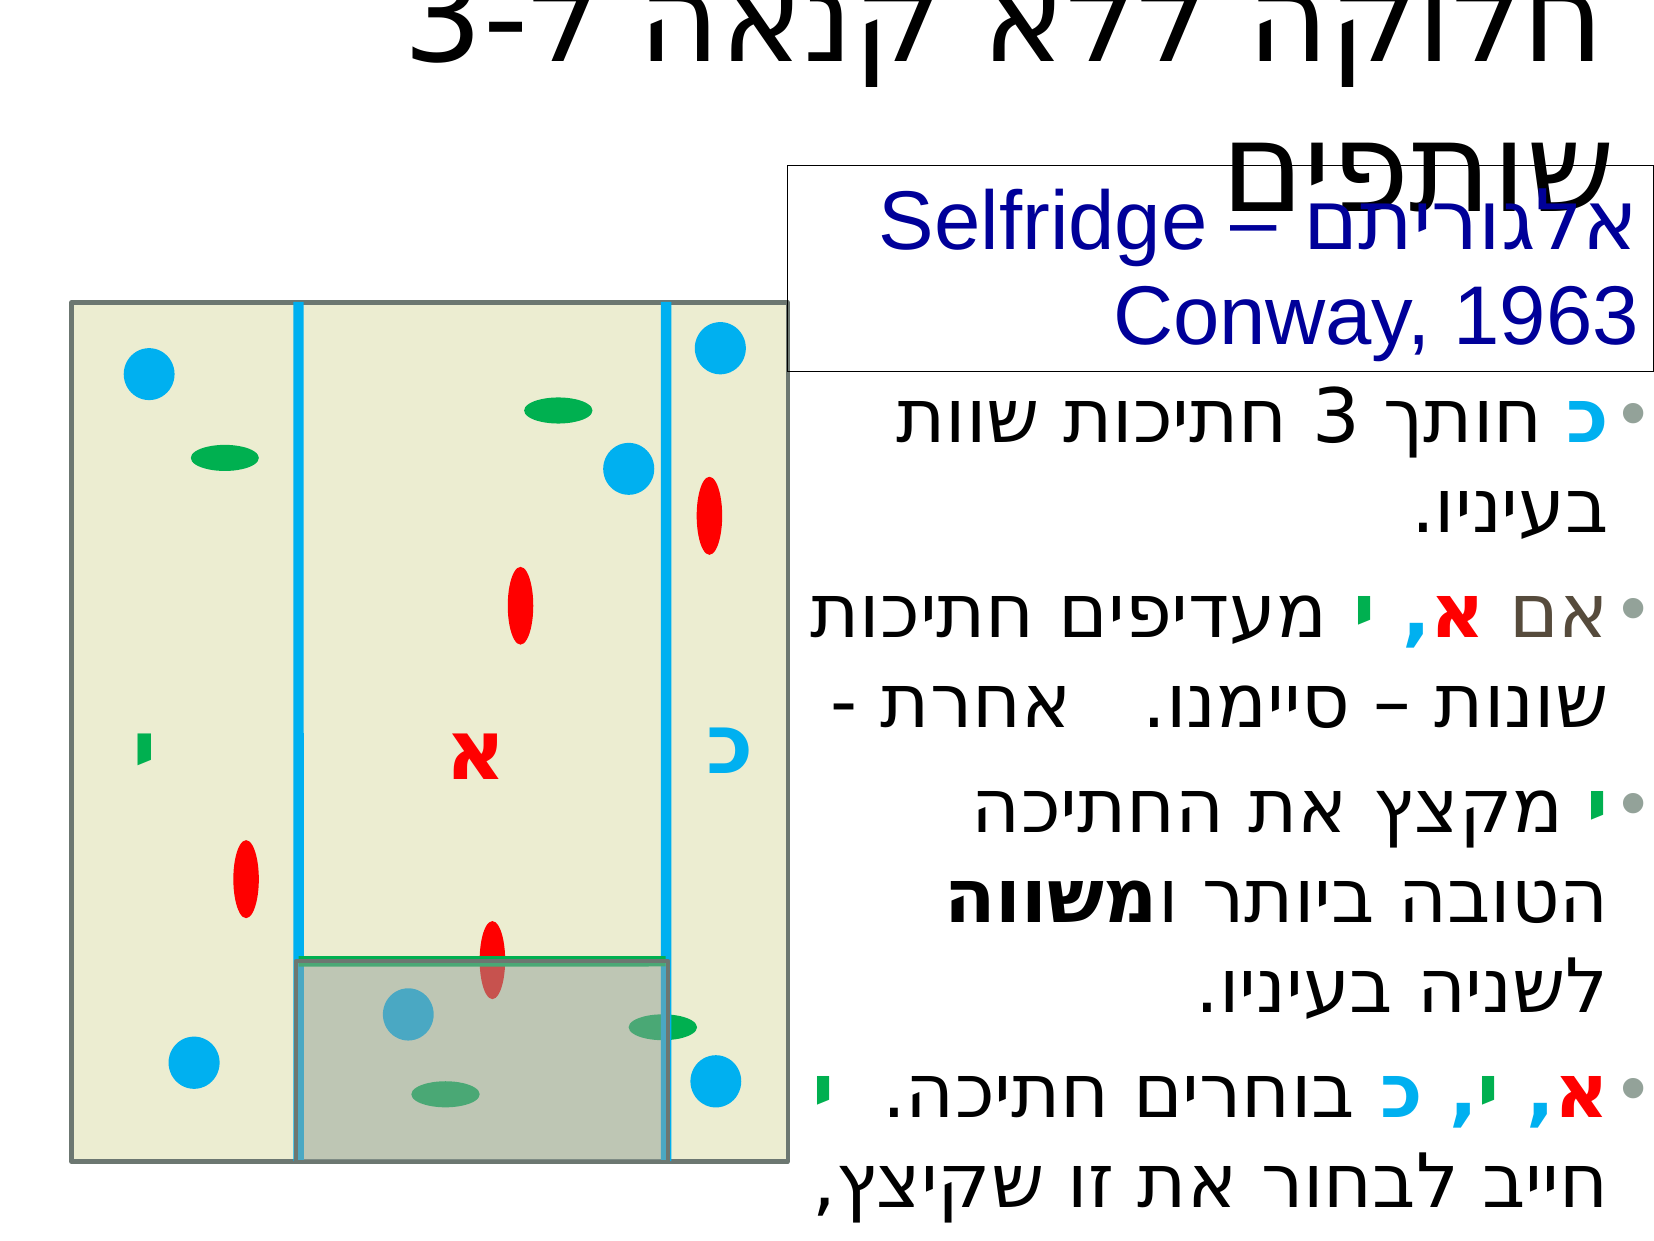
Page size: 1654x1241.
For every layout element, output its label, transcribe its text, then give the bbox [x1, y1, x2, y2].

text_box [304, 302, 660, 956]
text_box כ [691, 692, 745, 801]
text_box אלגוריתם Selfridge – Conway, 1963 [787, 165, 1654, 372]
text_box [672, 302, 787, 1162]
text_box [71, 302, 293, 1162]
text_box א [430, 697, 521, 806]
text_box כ חותך 3 חתיכות שוות בעיניו. אם א, י מעדיפים חתיכות שונות – סיימנו. אחרת - י מקצץ את החתיכה הטובה ביותר ומשווה לשניה בעיניו. א, י, כ בוחרים חתיכה. י חייב לבחור את זו שקיצץ, אם לא נבחרה קודם. קיבלנו חלוקה עם שארית. [745, 360, 1654, 1216]
picture [293, 960, 298, 1162]
text_box [295, 961, 669, 1162]
title חלוקה ללא קנאה ל-3 שותפים [30, 7, 1654, 166]
text_box י [118, 698, 173, 806]
